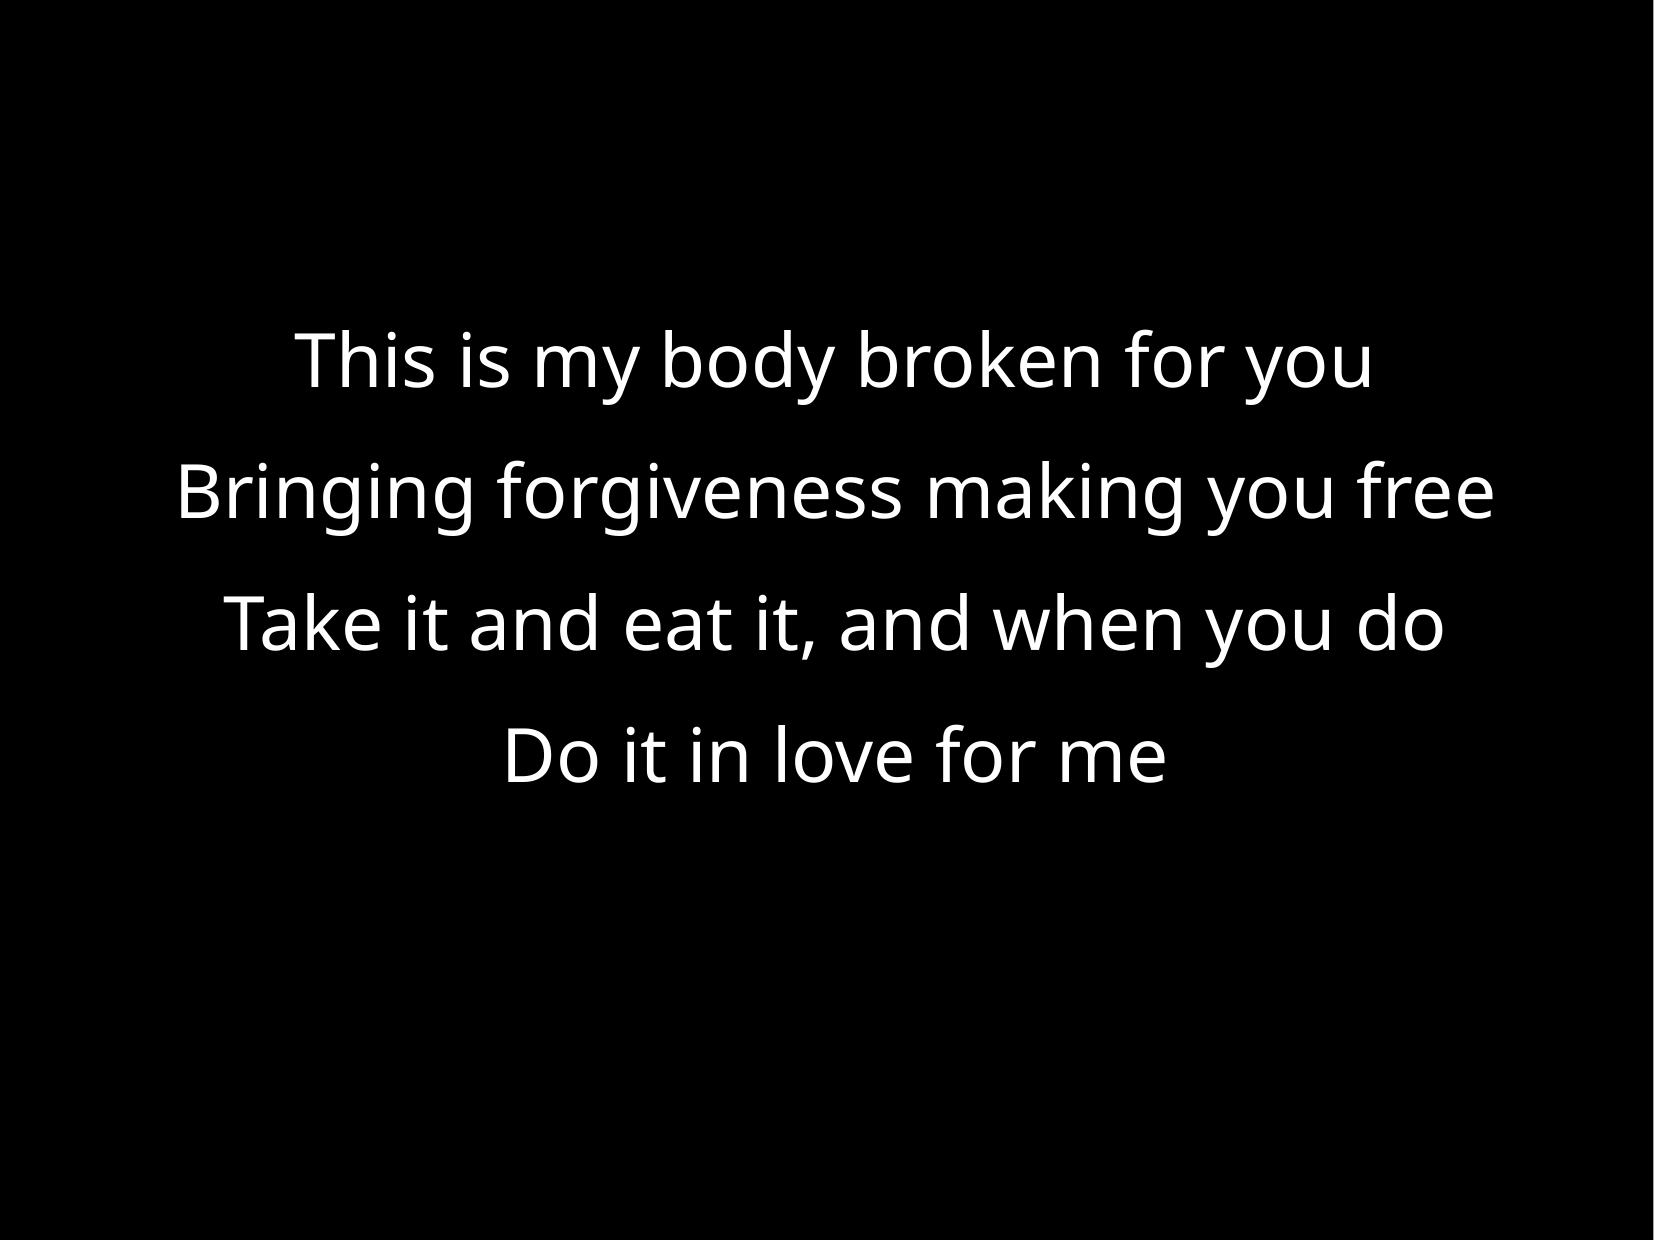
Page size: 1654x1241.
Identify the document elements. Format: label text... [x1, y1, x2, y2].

list This is my body broken for you Bringing forgiveness making you free Take it and eat it, and when you do Do it in love for me [0, 307, 1654, 1229]
